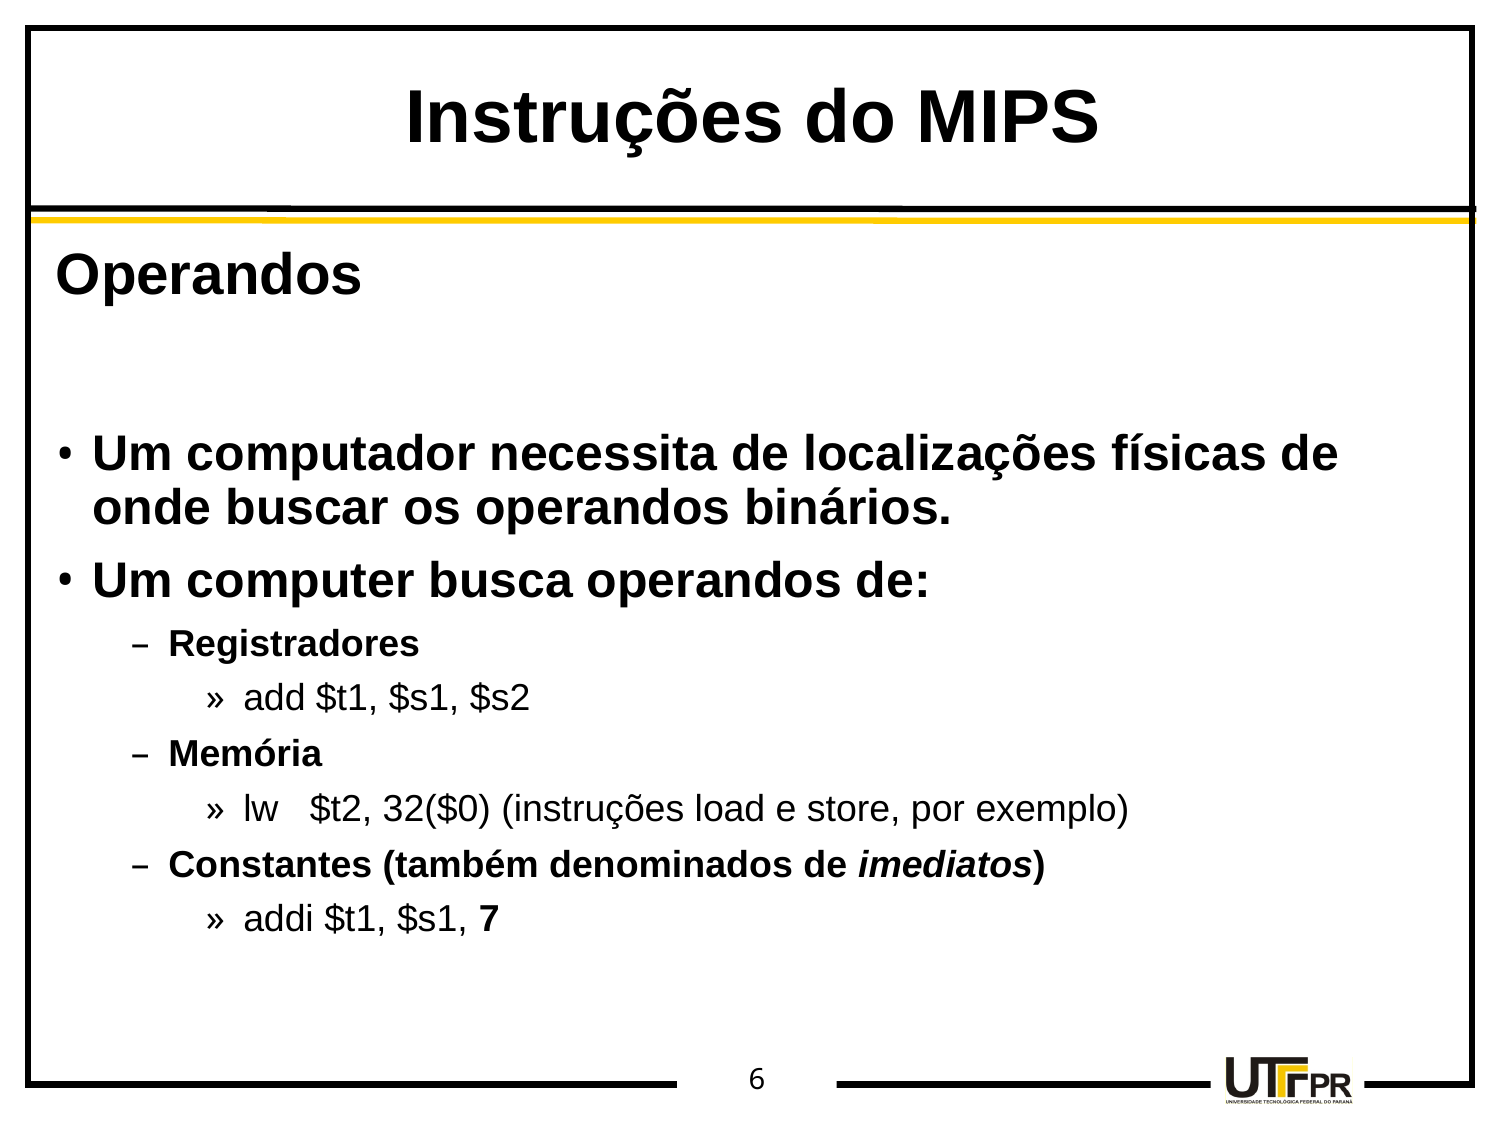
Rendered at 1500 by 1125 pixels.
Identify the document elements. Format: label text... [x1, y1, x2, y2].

picture [1225, 1057, 1353, 1104]
list Operandos Um computador necessita de localizações físicas de onde buscar os operandos binários. Um computer busca operandos de: Registradores add $t1, $s1, $s2 Memória lw $t2, 32($0) (instruções load e store, por exemplo) Constantes (também denominados de imediatos) addi $t1, $s1, 7 [41, 237, 1447, 1034]
title Instruções do MIPS [29, 29, 1477, 207]
